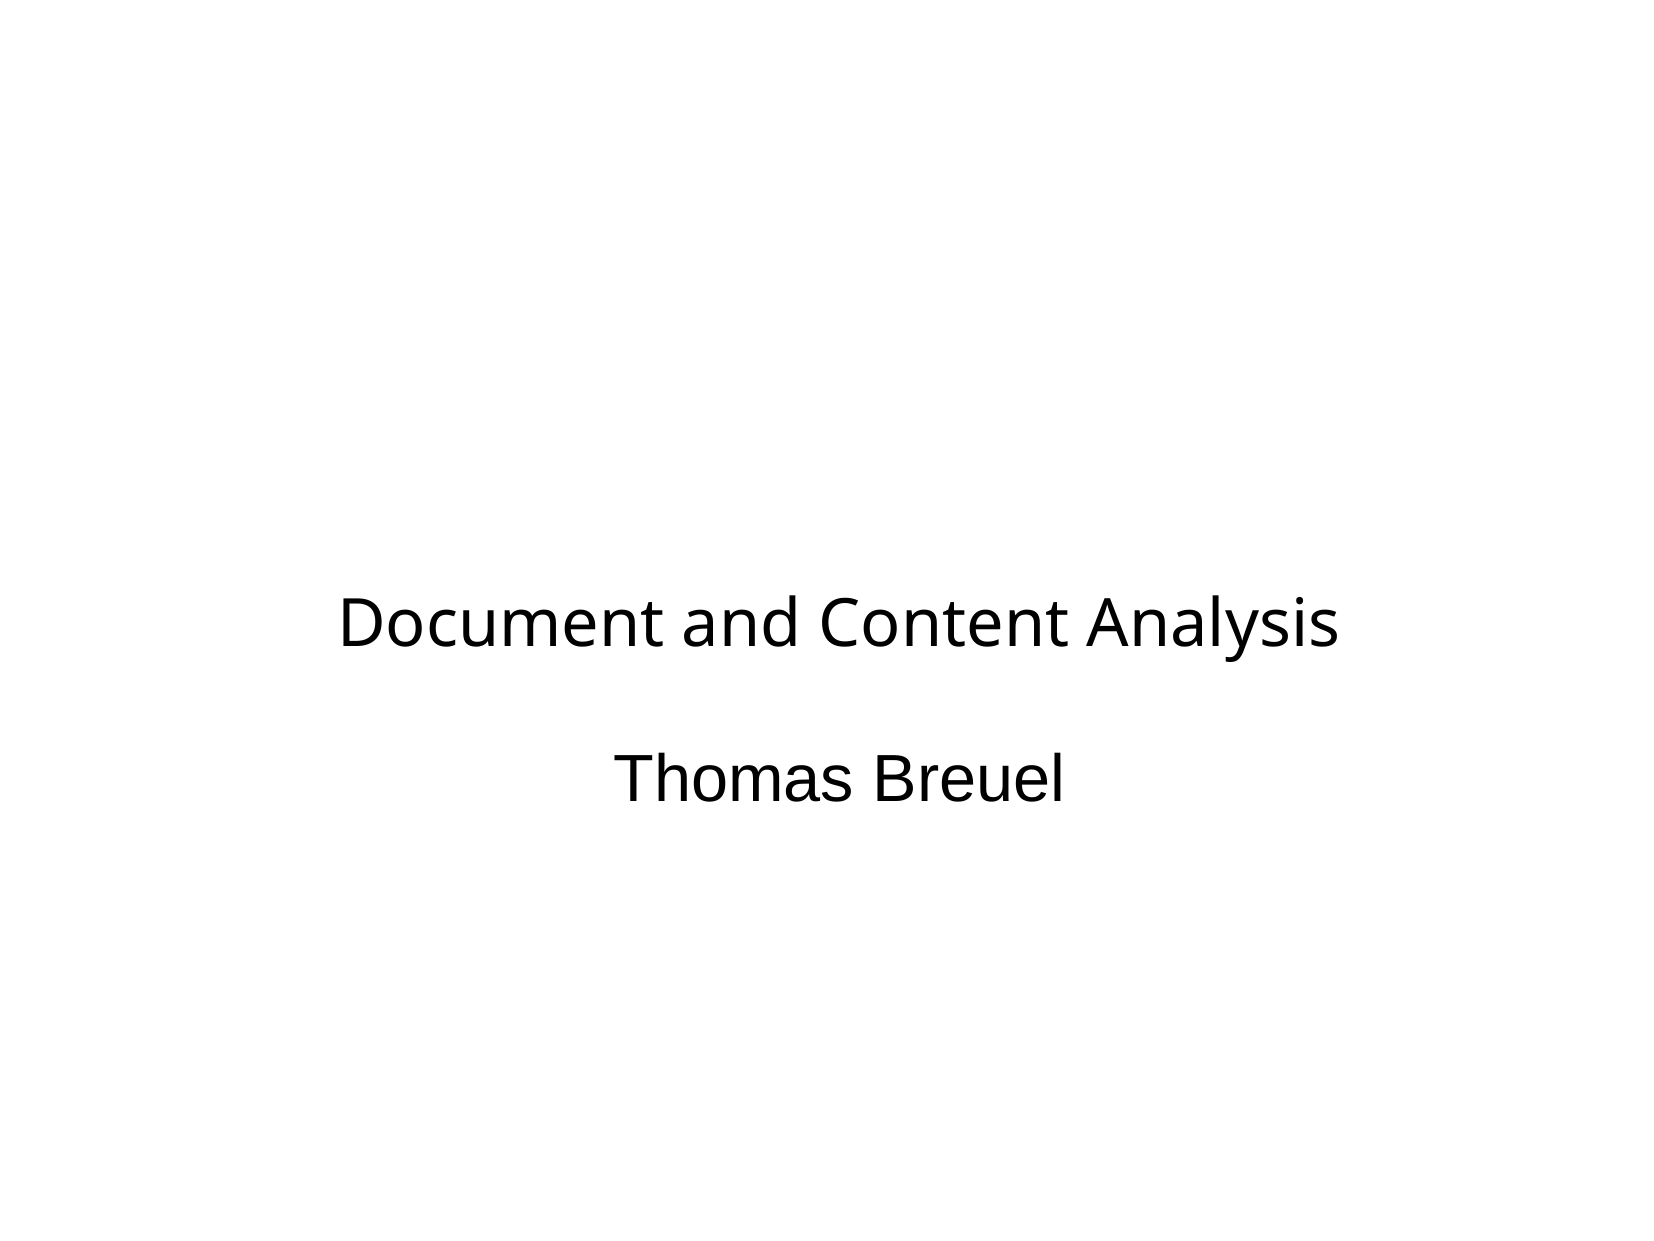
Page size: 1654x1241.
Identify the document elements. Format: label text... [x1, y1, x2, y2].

subtitle Document and Content Analysis Thomas Breuel [25, 226, 1654, 1166]
